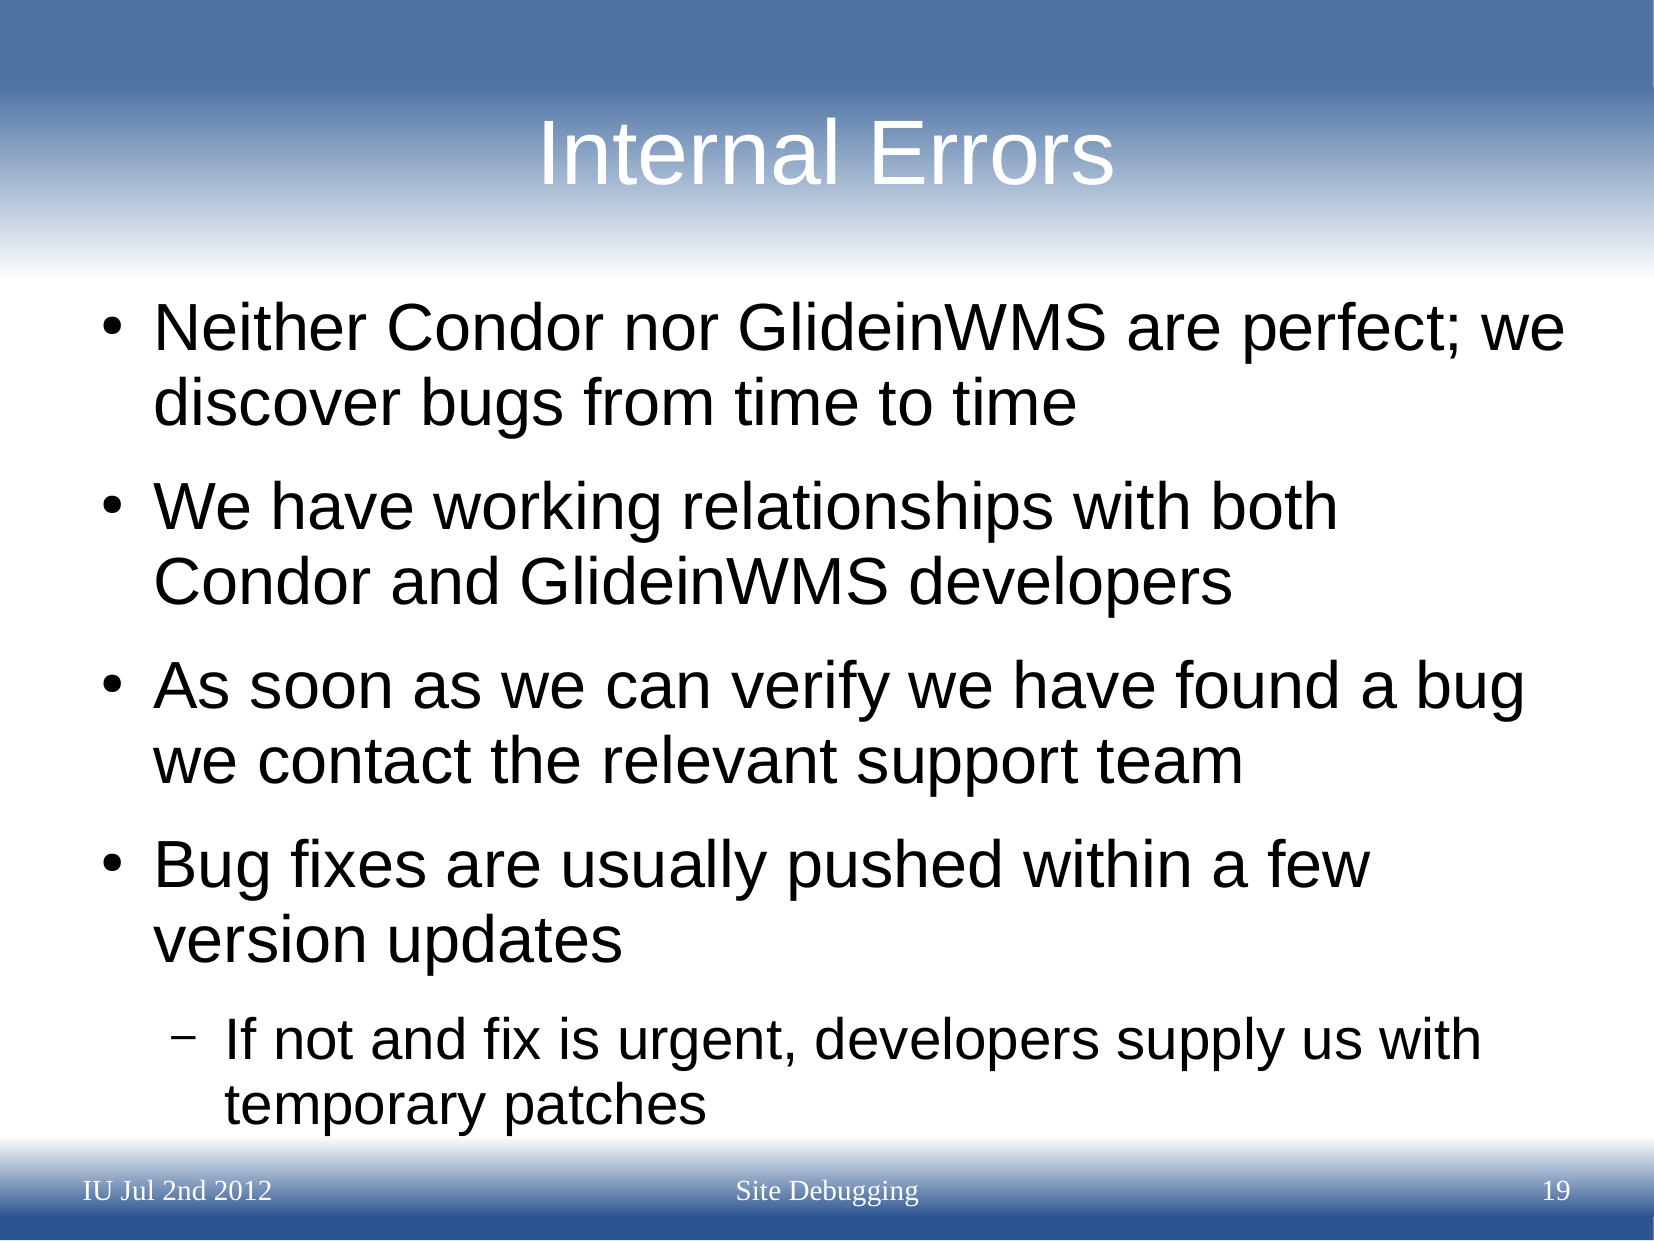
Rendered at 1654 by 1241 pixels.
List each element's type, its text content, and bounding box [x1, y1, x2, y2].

title Internal Errors [82, 49, 1571, 257]
list Neither Condor nor GlideinWMS are perfect; we discover bugs from time to time We have working relationships with both Condor and GlideinWMS developers As soon as we can verify we have found a bug we contact the relevant support team Bug fixes are usually pushed within a few version updates If not and fix is urgent, developers supply us with temporary patches [82, 290, 1571, 1209]
